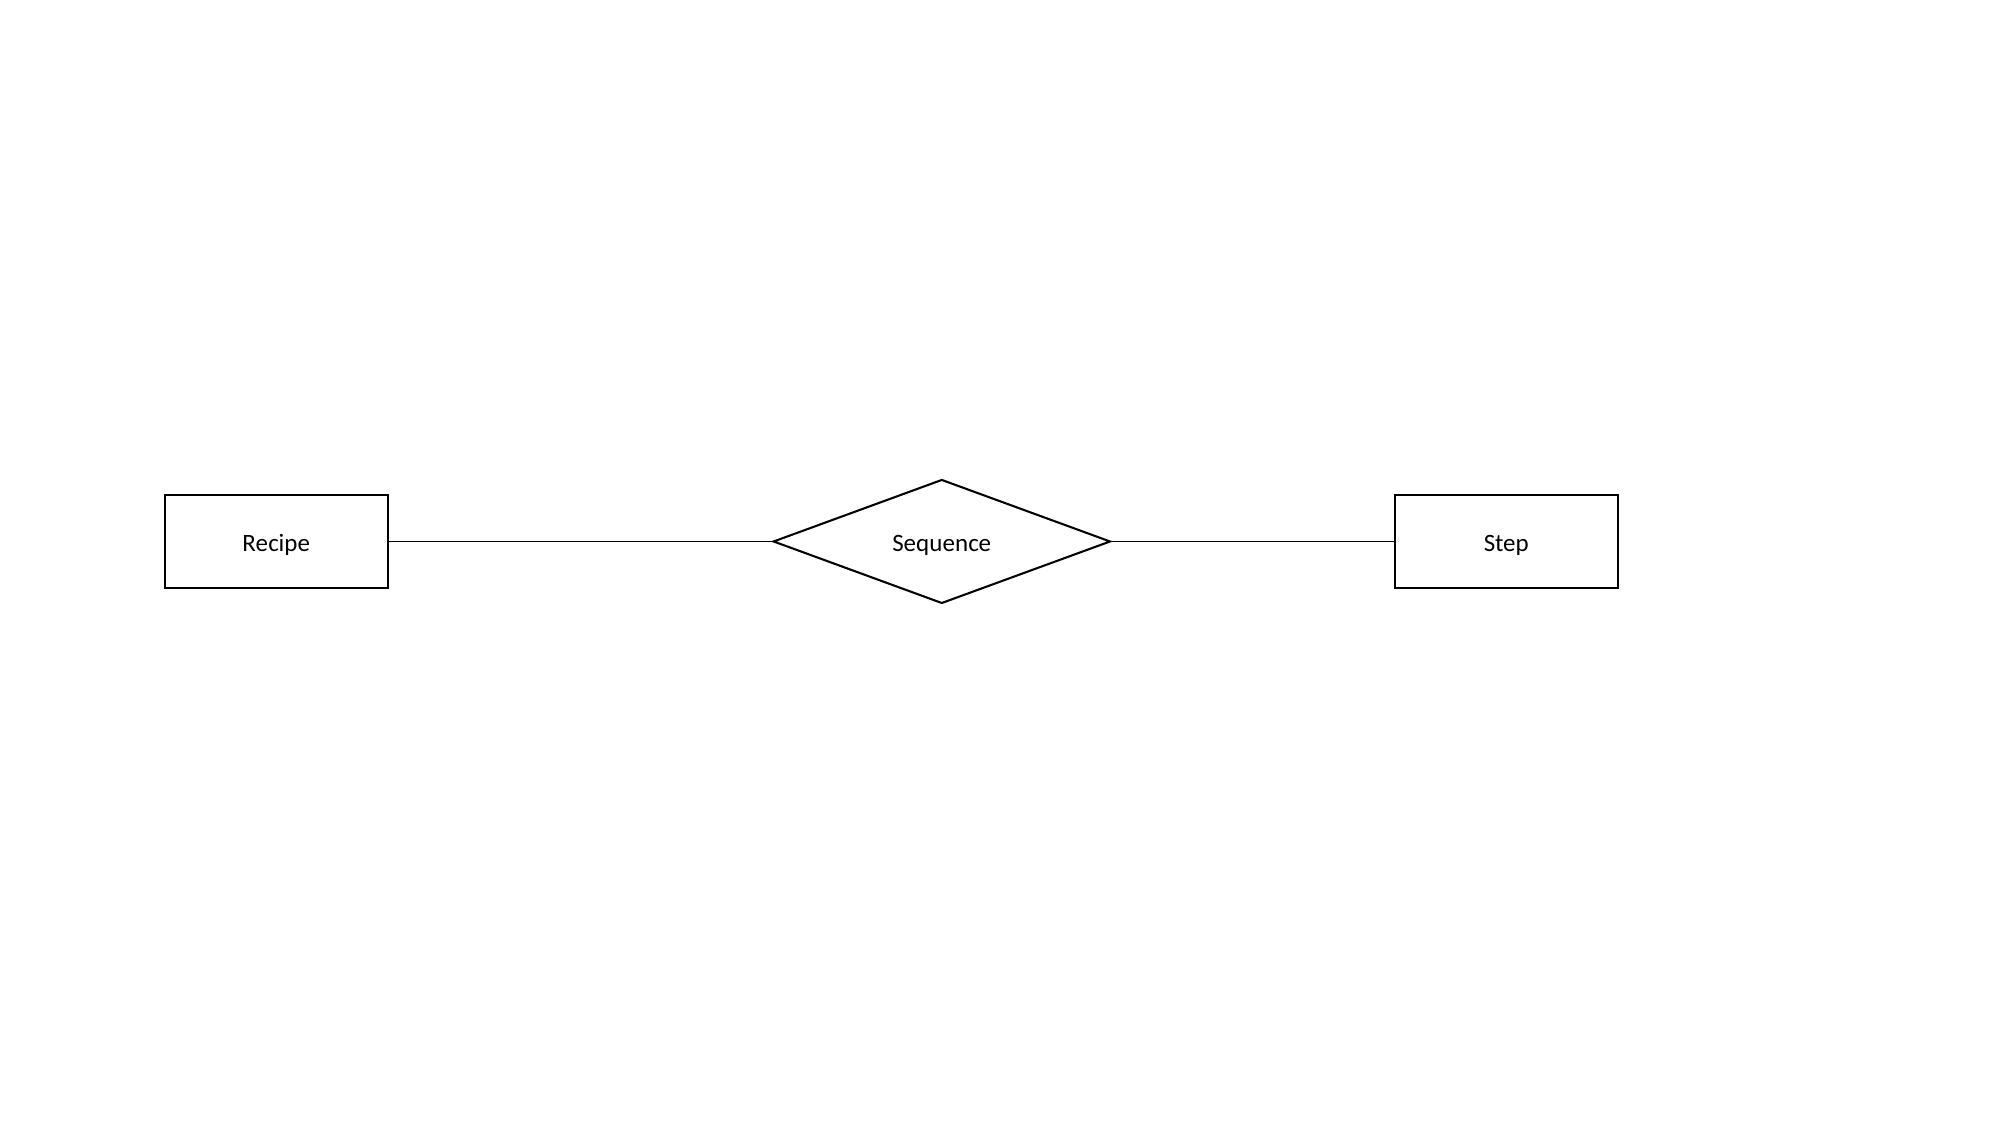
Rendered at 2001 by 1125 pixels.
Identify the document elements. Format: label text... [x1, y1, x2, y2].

text_box Step [1395, 494, 1618, 589]
text_box Recipe [165, 494, 388, 589]
text_box Sequence [774, 479, 1110, 604]
